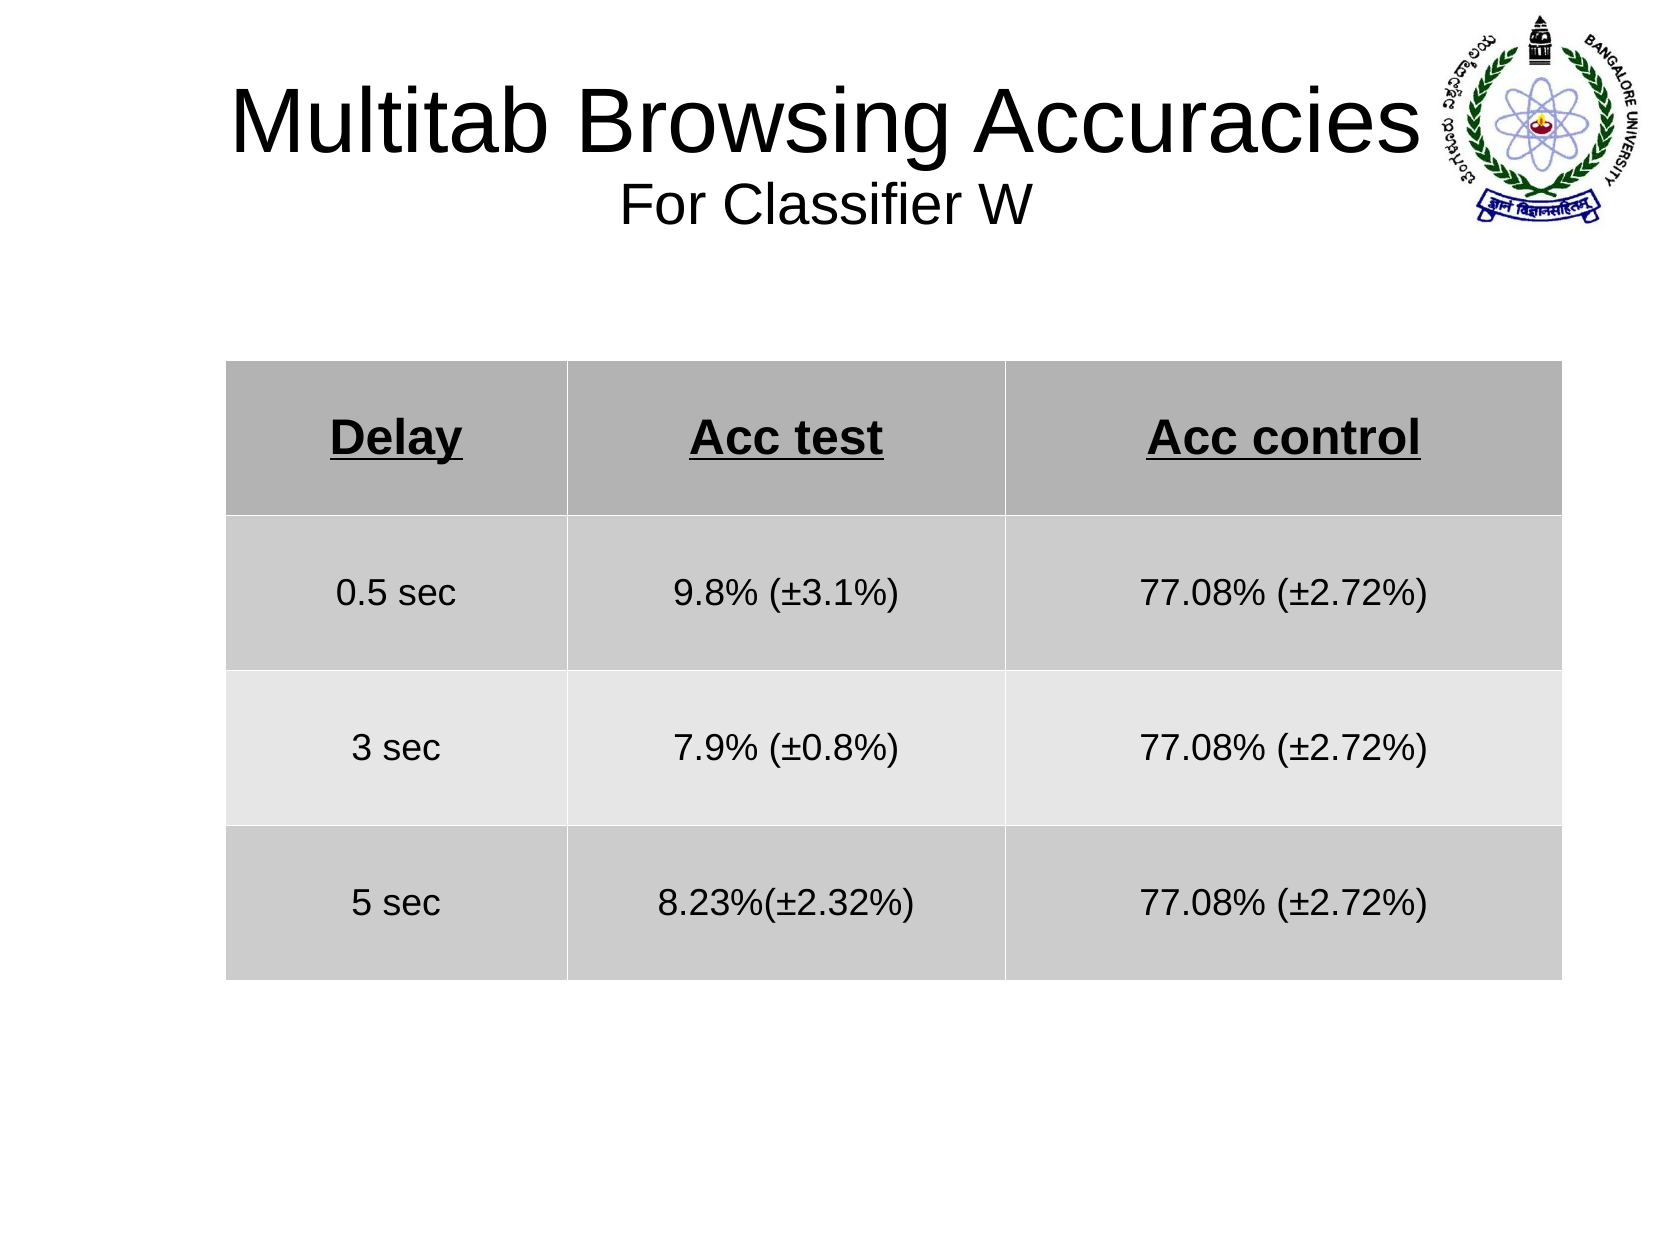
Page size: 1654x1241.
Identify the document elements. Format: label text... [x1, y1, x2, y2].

picture [1425, 5, 1654, 231]
table_cell 7.9% (±0.8%) [568, 671, 1005, 825]
table_cell 77.08% (±2.72%) [1006, 516, 1562, 670]
table_cell 8.23%(±2.32%) [568, 826, 1005, 980]
table_cell 9.8% (±3.1%) [568, 516, 1005, 670]
table_cell 77.08% (±2.72%) [1006, 671, 1562, 825]
table_cell 0.5 sec [226, 516, 567, 670]
table_header Delay [226, 361, 567, 515]
table_header Acc test [568, 361, 1005, 515]
table_cell 3 sec [226, 671, 567, 825]
title Multitab Browsing Accuracies For Classifier W [82, 49, 1571, 257]
table_cell 77.08% (±2.72%) [1006, 826, 1562, 980]
table_cell 5 sec [226, 826, 567, 980]
table_header Acc control [1006, 361, 1562, 515]
